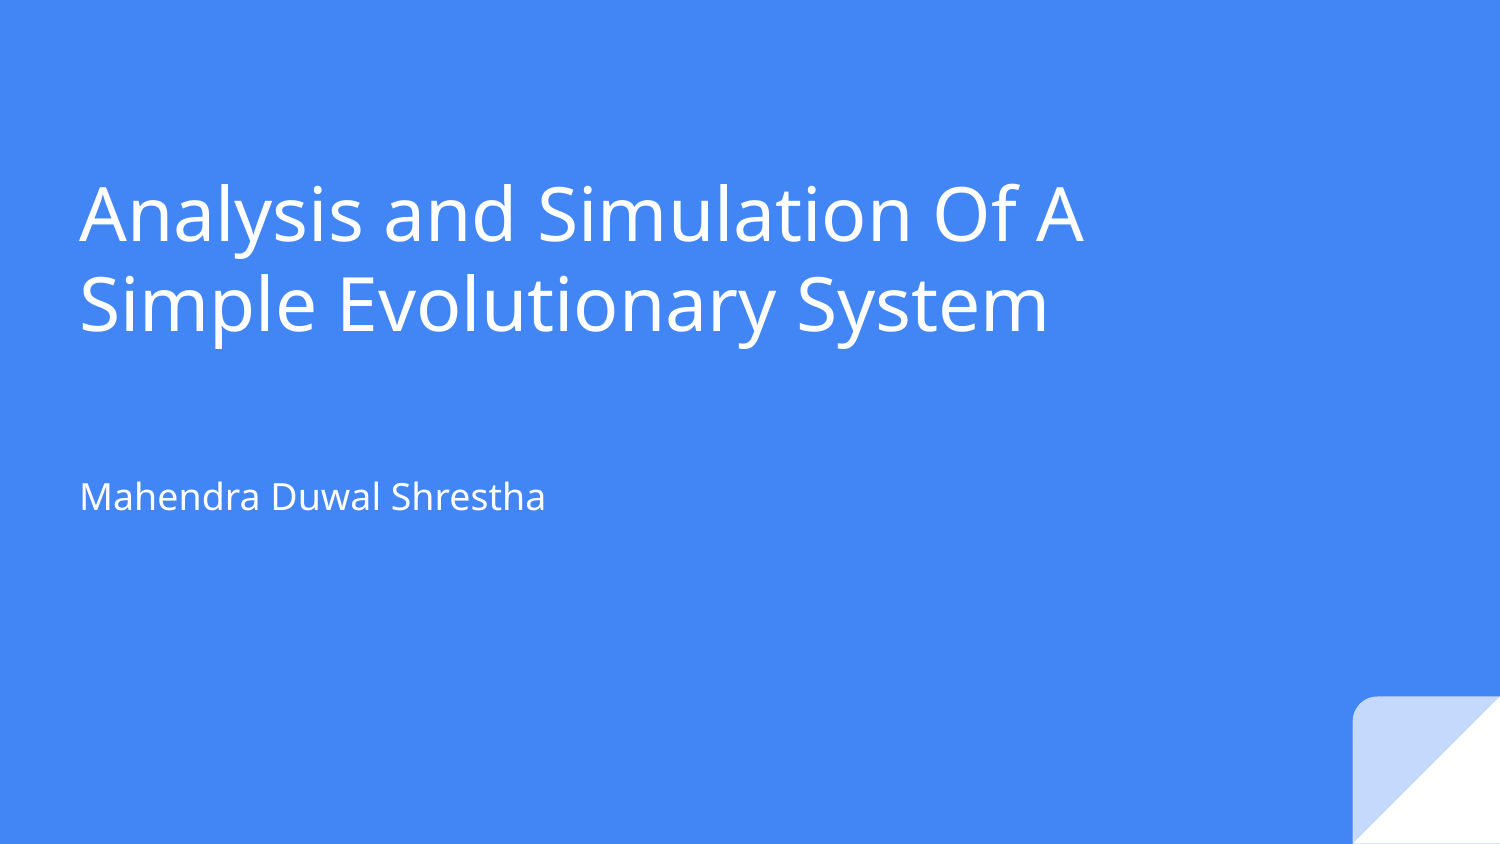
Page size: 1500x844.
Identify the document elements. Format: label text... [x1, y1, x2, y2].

subtitle Mahendra Duwal Shrestha [64, 457, 1413, 529]
title Analysis and Simulation Of A Simple Evolutionary System [64, 298, 1413, 452]
